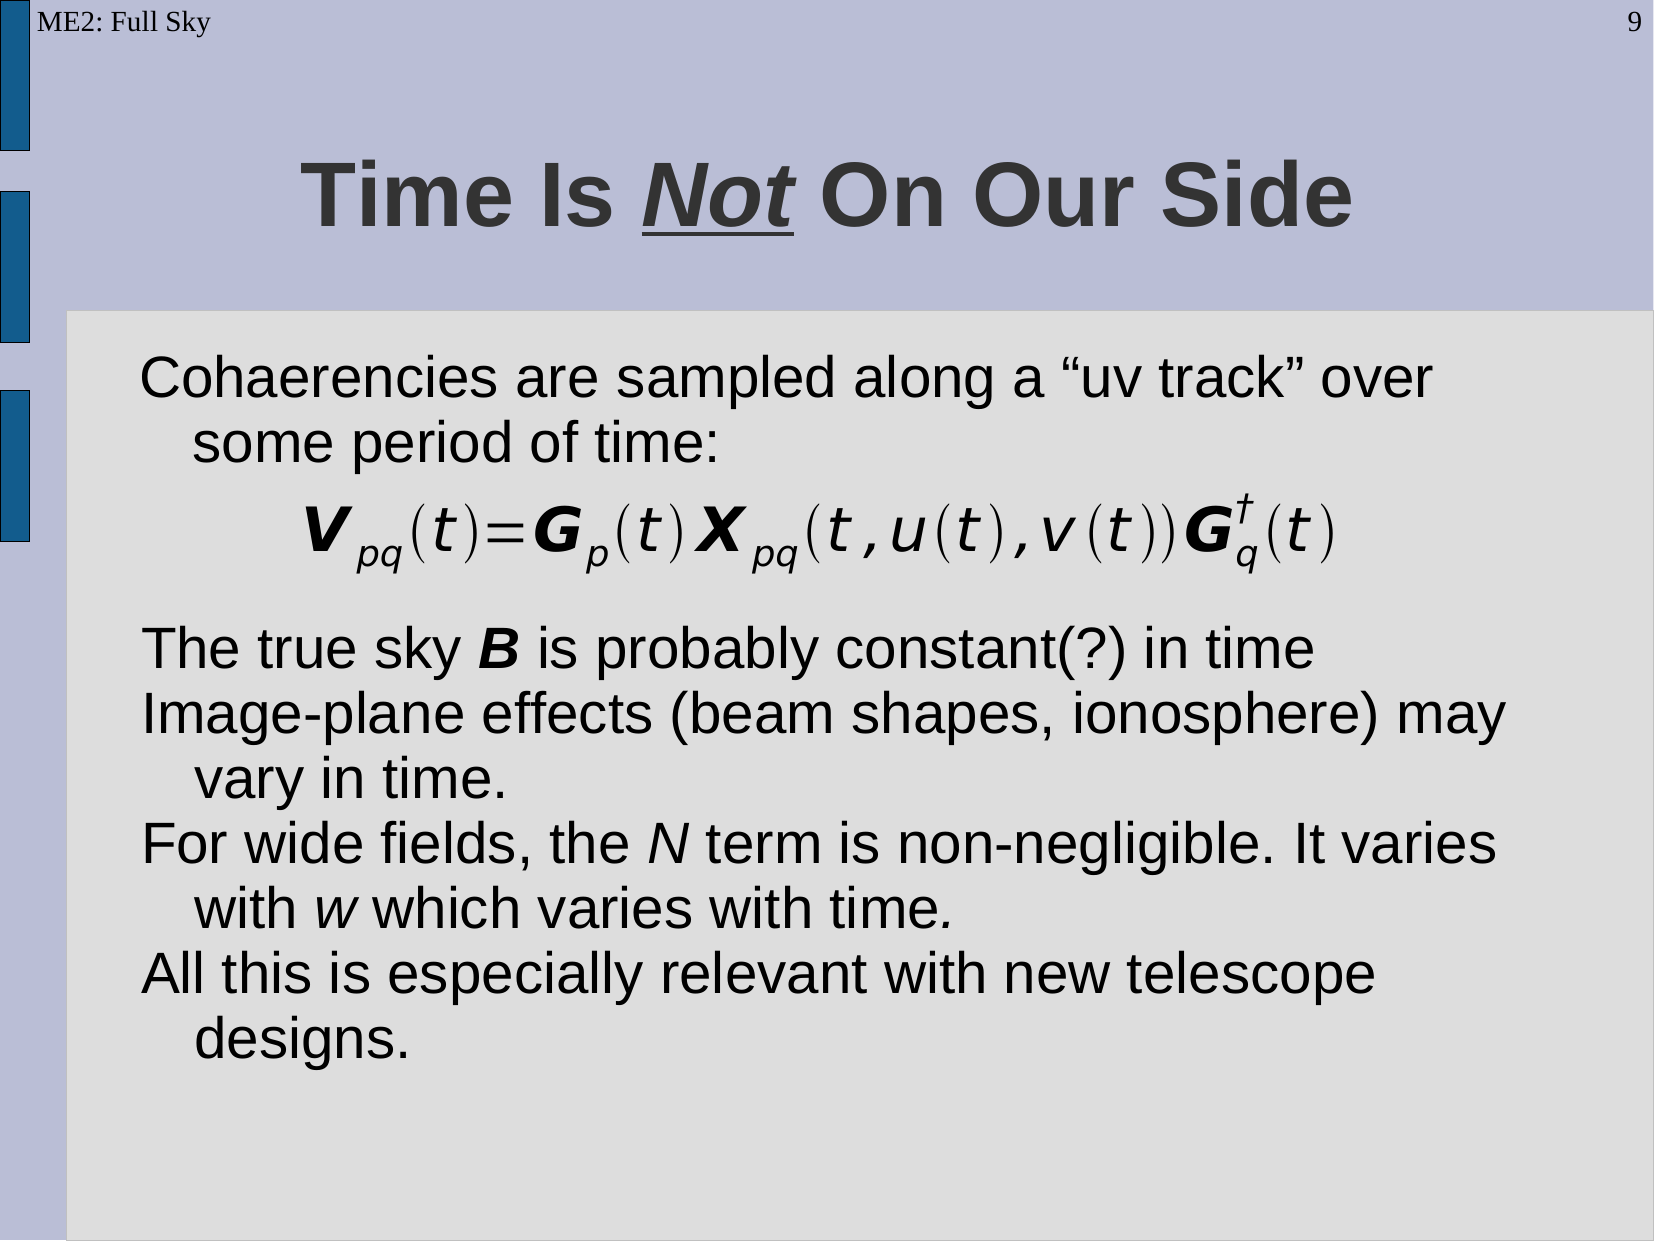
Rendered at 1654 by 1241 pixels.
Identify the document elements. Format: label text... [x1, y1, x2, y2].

list The true sky B is probably constant(?) in time Image-plane effects (beam shapes, ionosphere) may vary in time. For wide fields, the N term is non-negligible. It varies with w which varies with time. All this is especially relevant with new telescope designs. [123, 615, 1536, 1090]
list Cohaerencies are sampled along a “uv track” over some period of time: [121, 344, 1534, 532]
title Time Is Not On Our Side [121, 91, 1534, 299]
chart [295, 532, 1343, 576]
